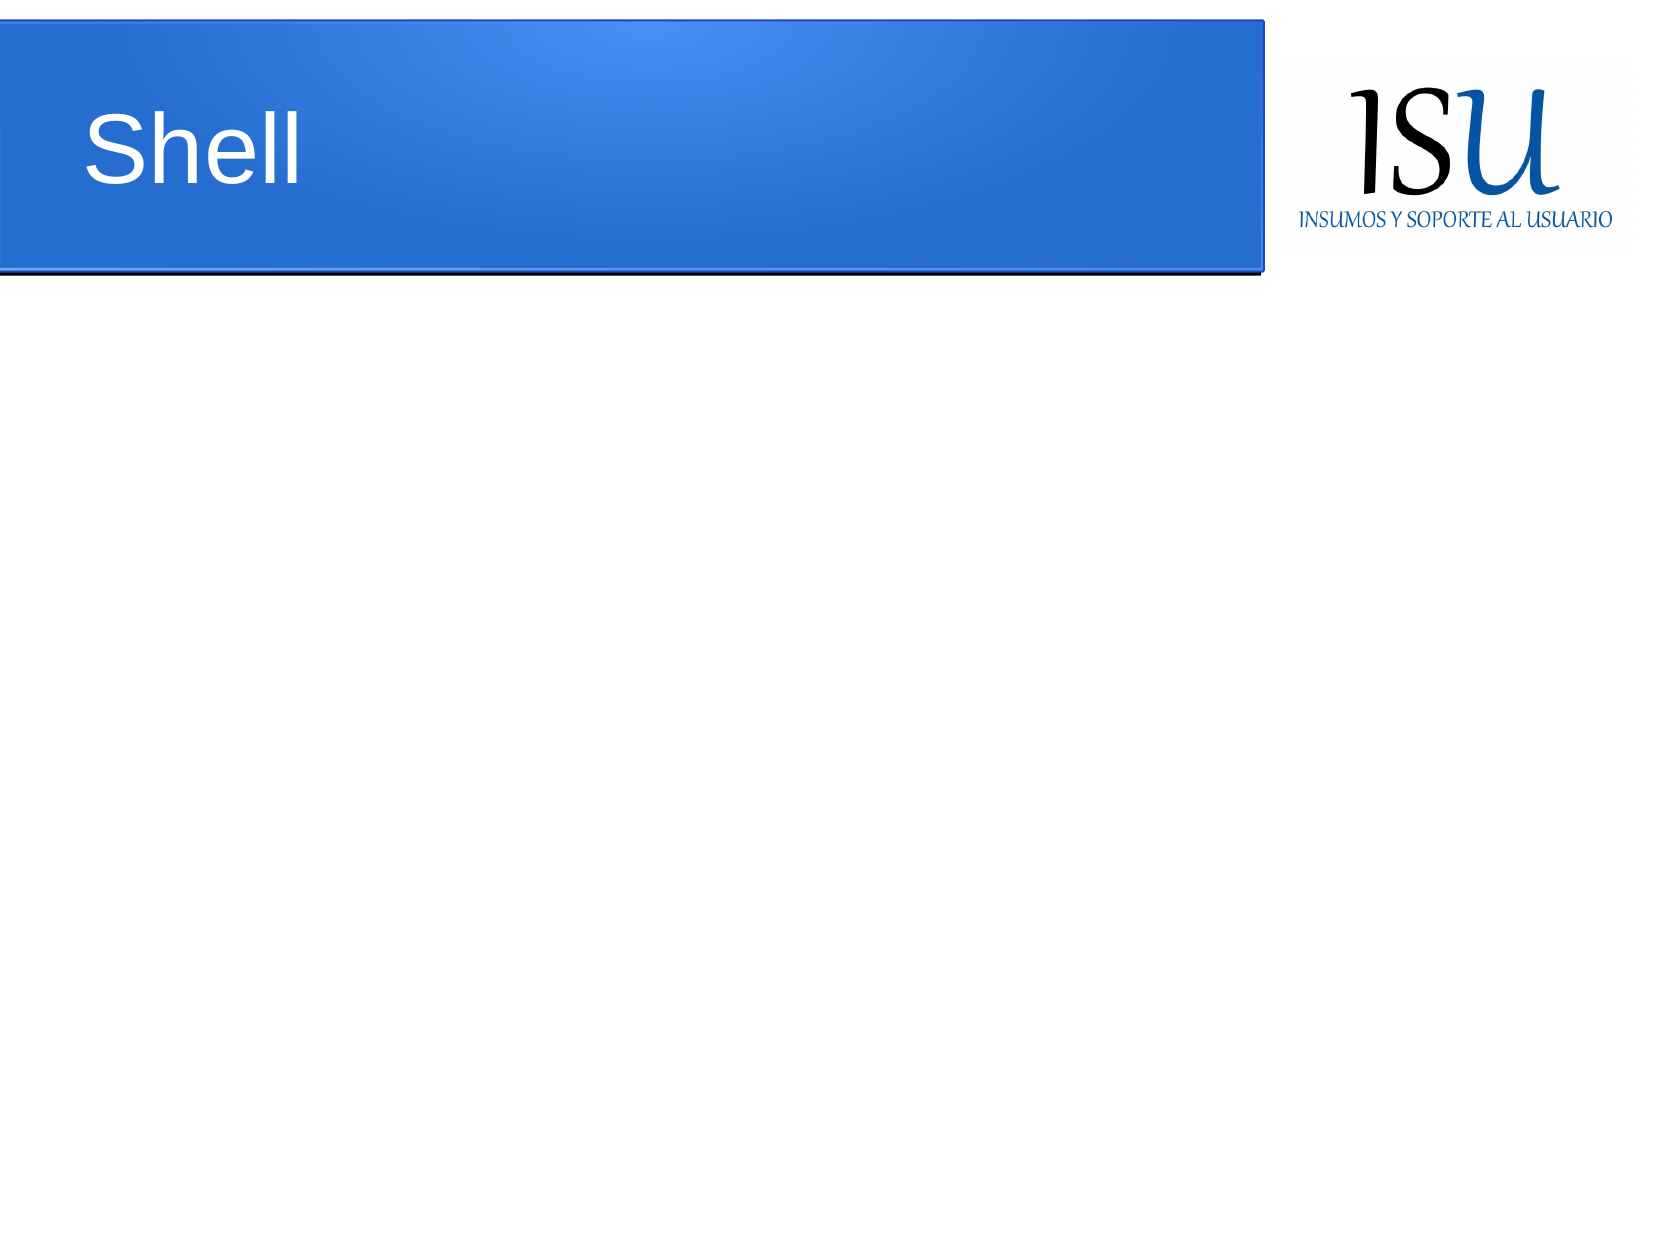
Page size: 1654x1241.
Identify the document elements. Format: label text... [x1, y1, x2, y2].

picture [1279, 56, 1636, 254]
title Shell [82, 47, 1235, 252]
